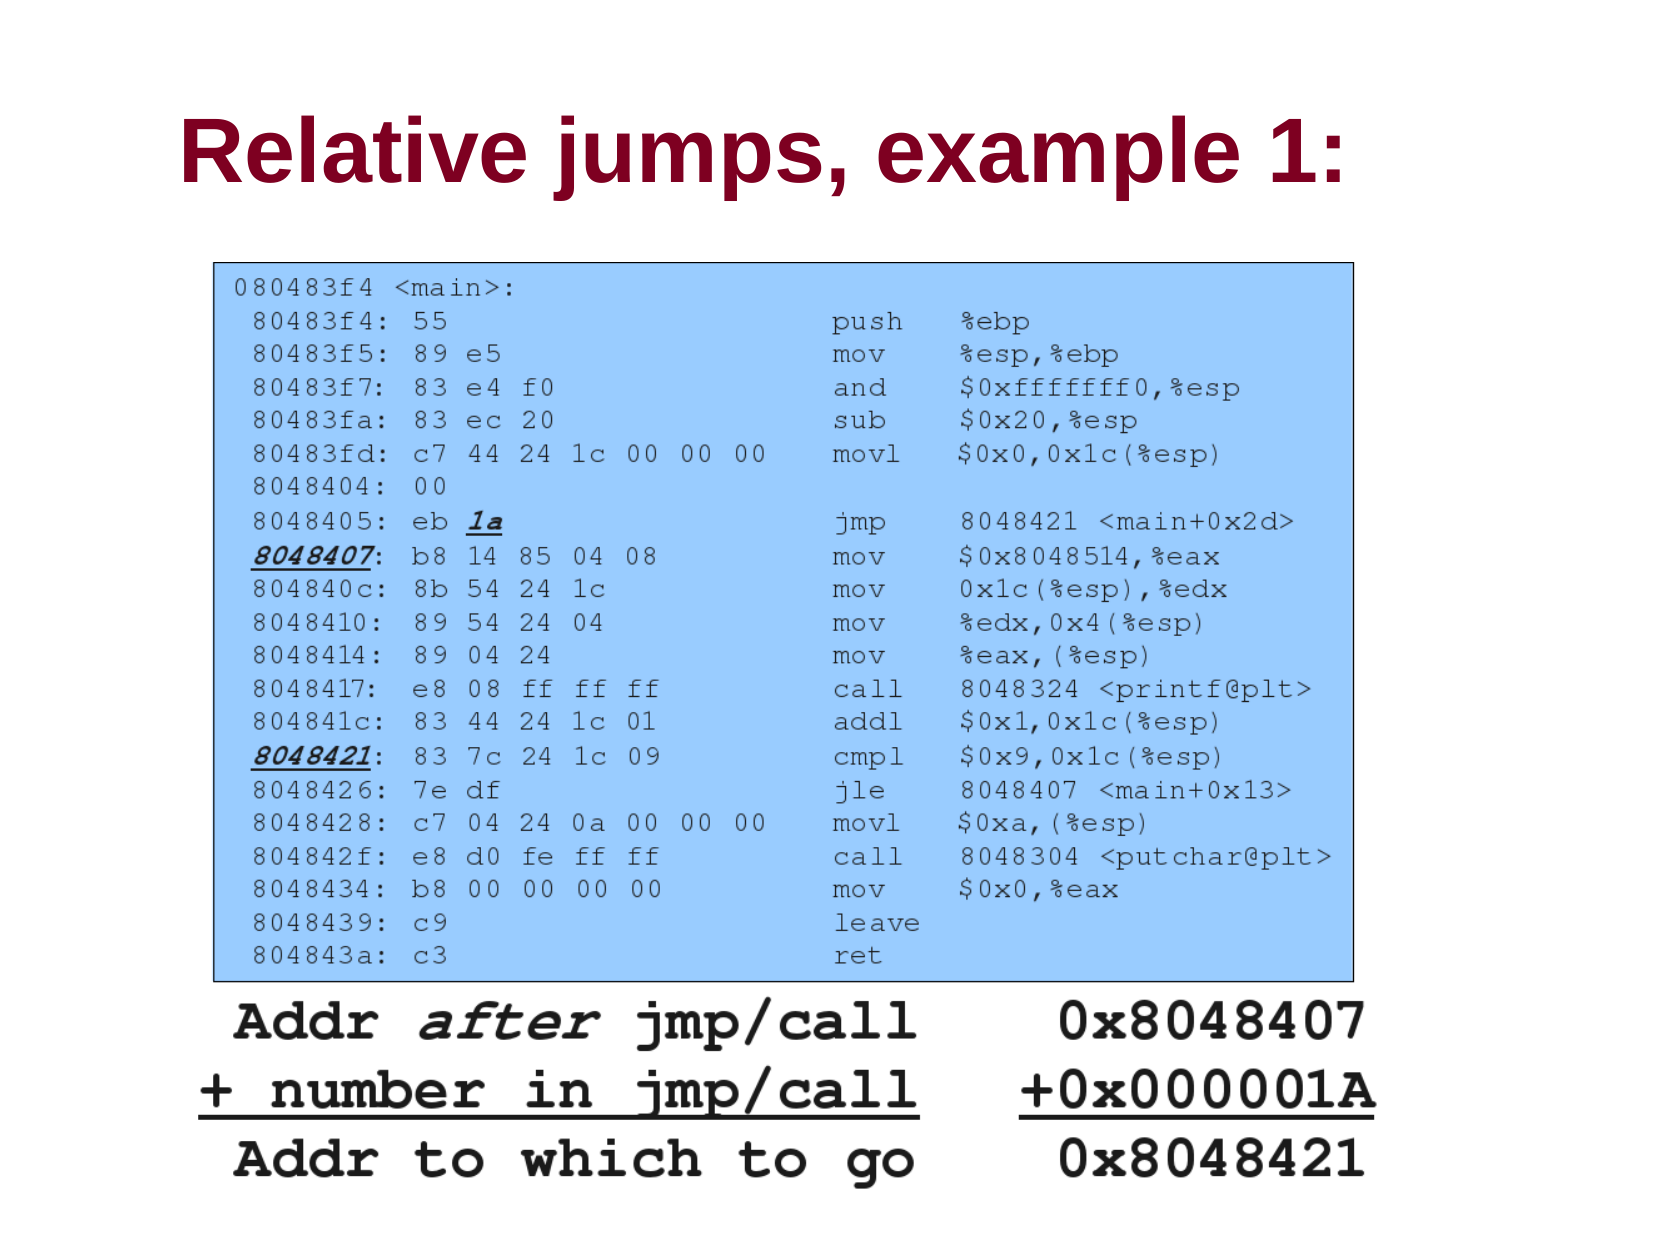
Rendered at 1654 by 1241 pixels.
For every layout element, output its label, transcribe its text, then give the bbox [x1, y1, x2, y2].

title Relative jumps, example 1: [118, 94, 1412, 207]
picture [0, 0, 1654, 1241]
